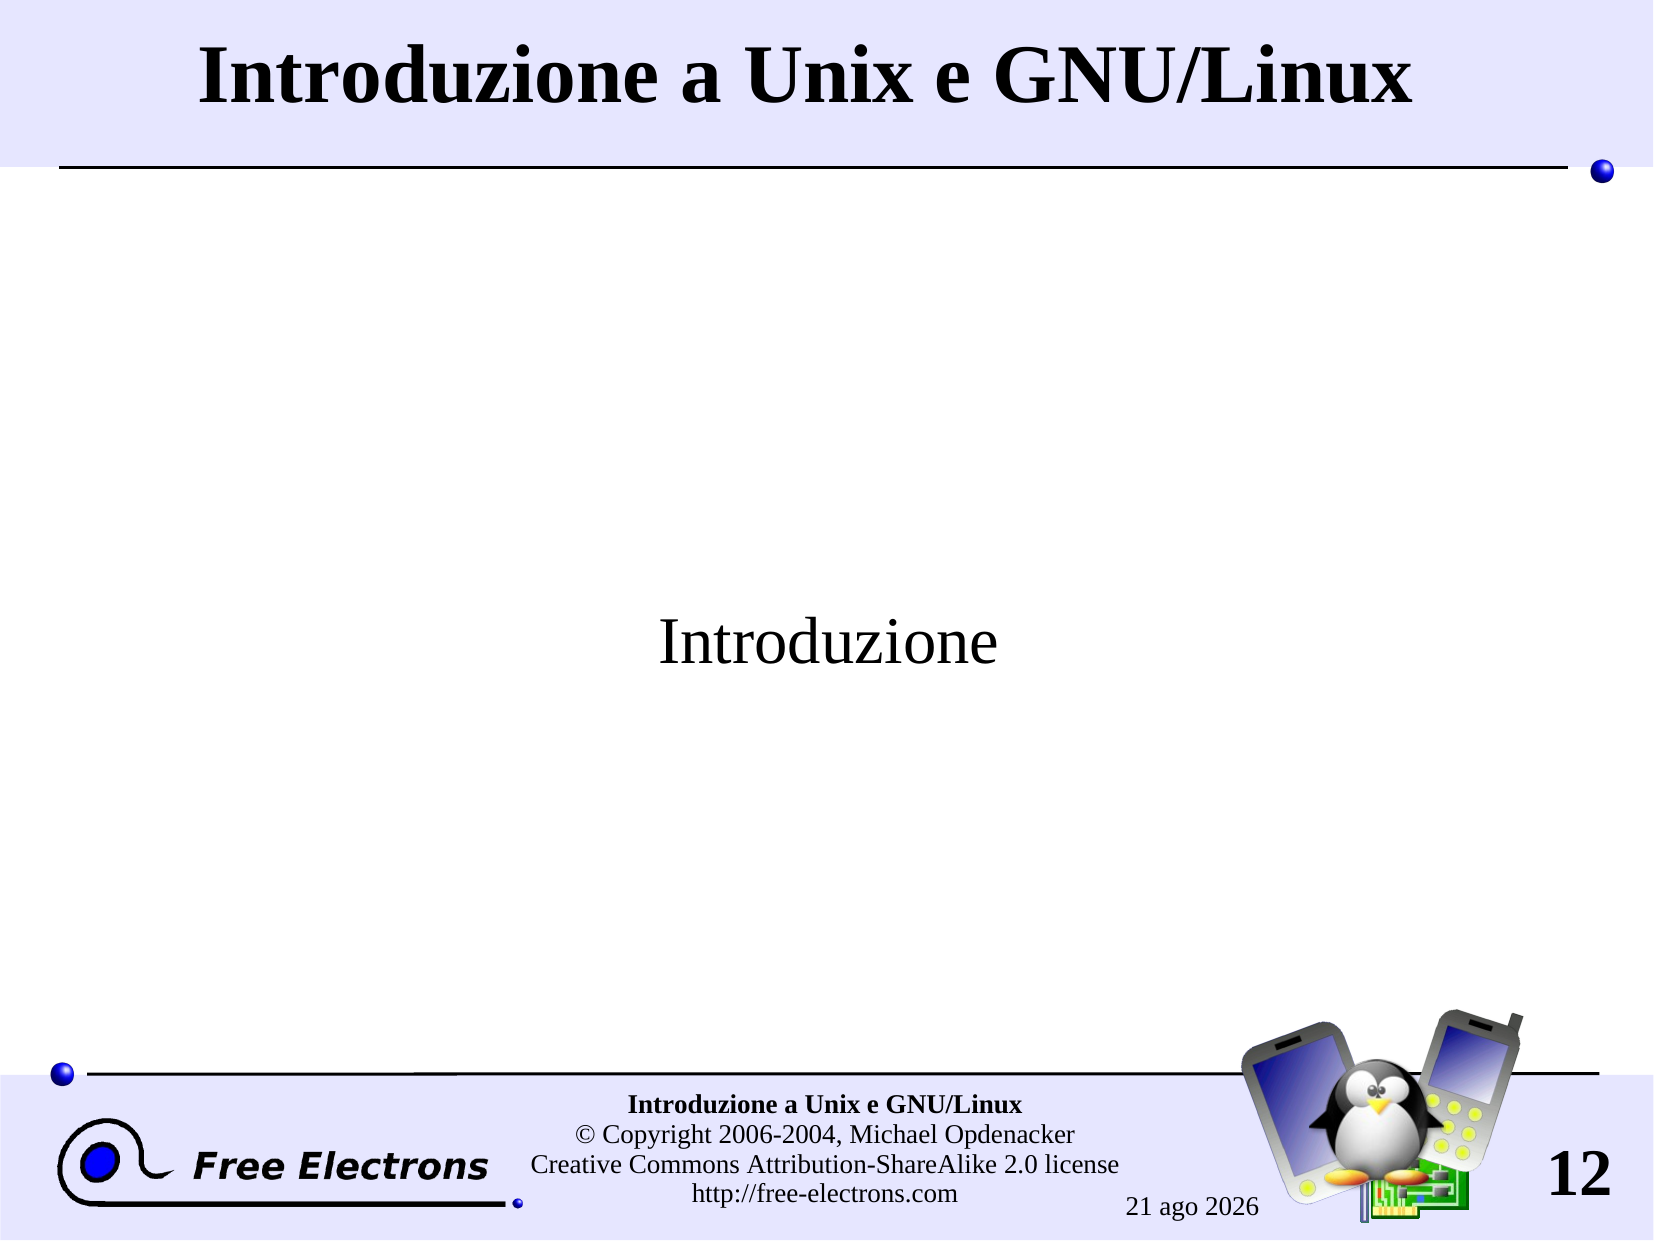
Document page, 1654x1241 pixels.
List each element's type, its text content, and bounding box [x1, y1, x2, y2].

picture [50, 1107, 527, 1216]
subtitle Introduzione [105, 216, 1518, 1066]
picture [1231, 1007, 1538, 1241]
title Introduzione a Unix e GNU/Linux [60, 20, 1551, 130]
